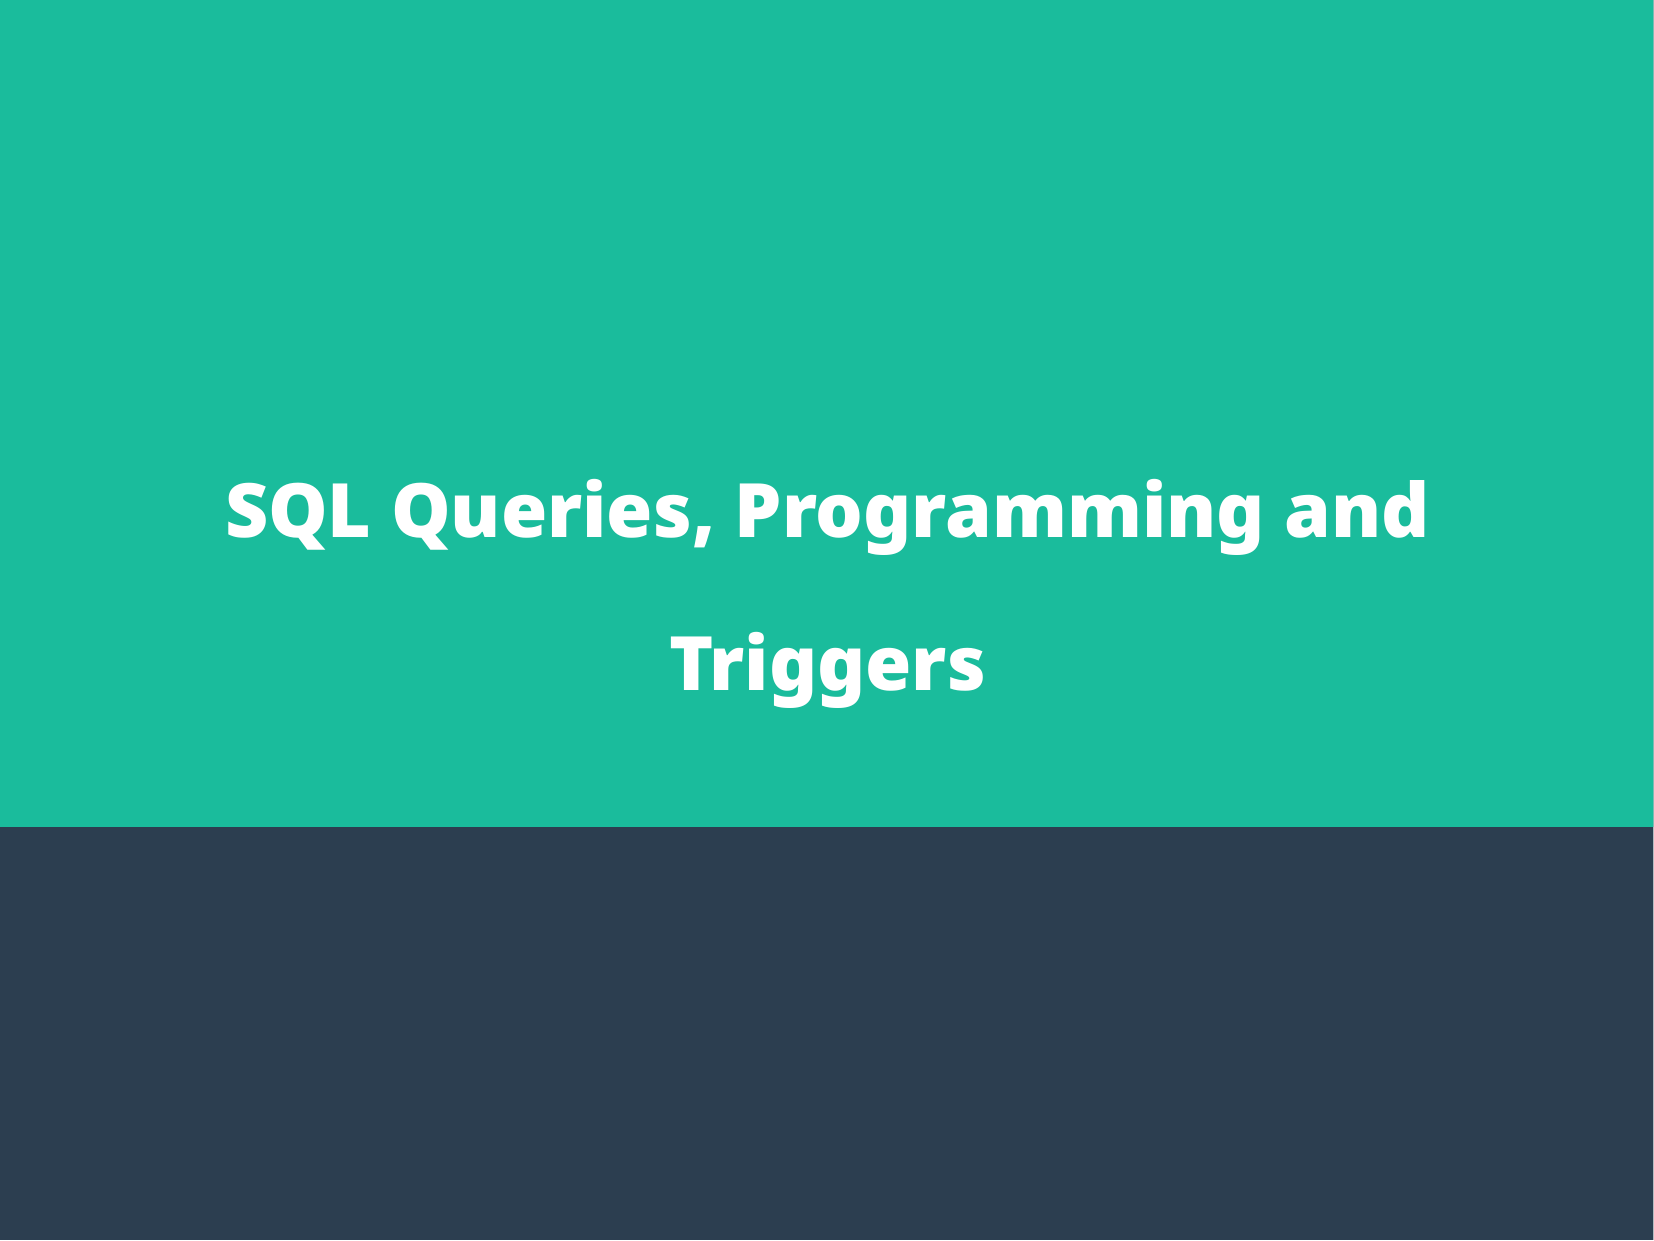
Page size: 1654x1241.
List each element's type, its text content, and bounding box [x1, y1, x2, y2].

title SQL Queries, Programming and Triggers [60, 428, 1596, 691]
